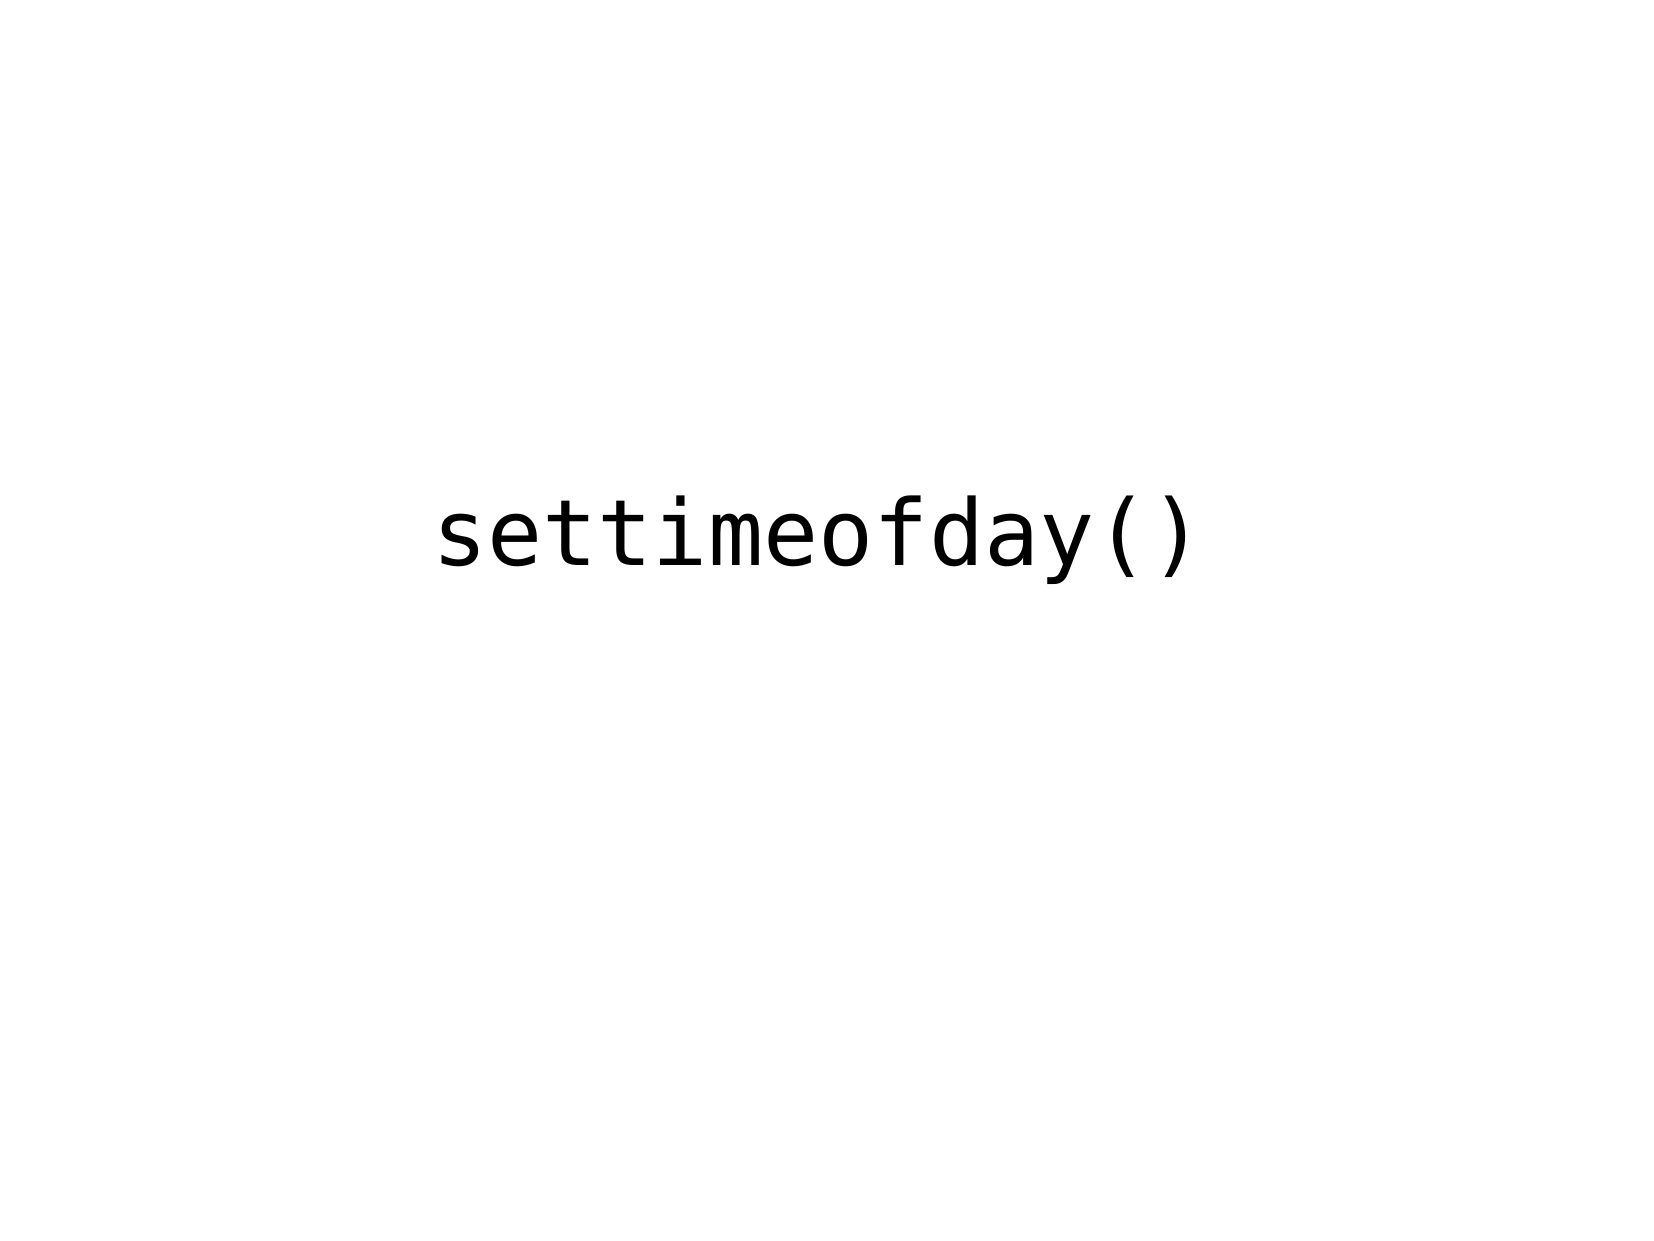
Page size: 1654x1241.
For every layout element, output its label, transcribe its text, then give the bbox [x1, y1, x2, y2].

title settimeofday() [75, 430, 1563, 638]
